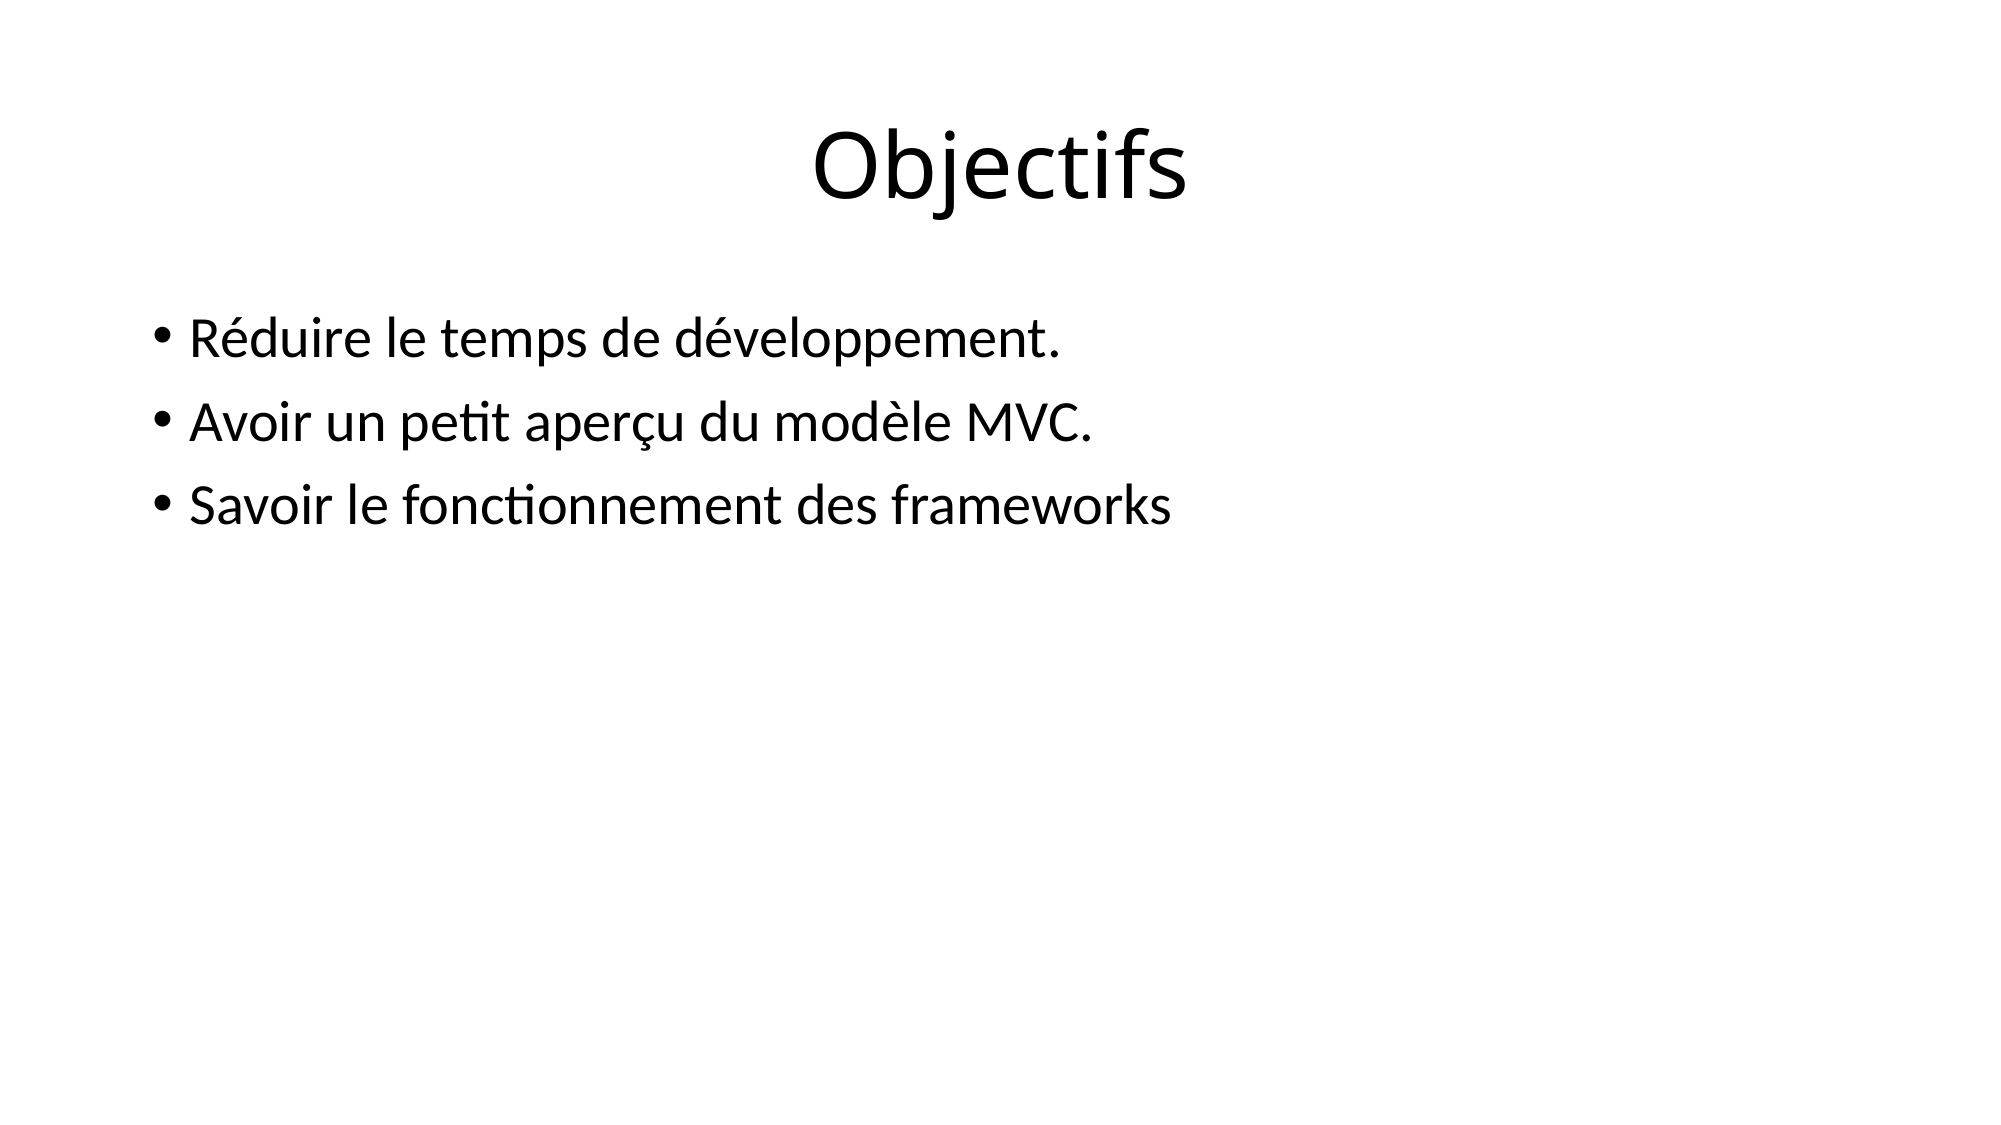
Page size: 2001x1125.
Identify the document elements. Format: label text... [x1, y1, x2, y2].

title Objectifs [137, 59, 1863, 278]
list Réduire le temps de développement. Avoir un petit aperçu du modèle MVC. Savoir le fonctionnement des frameworks [137, 299, 1863, 1014]
